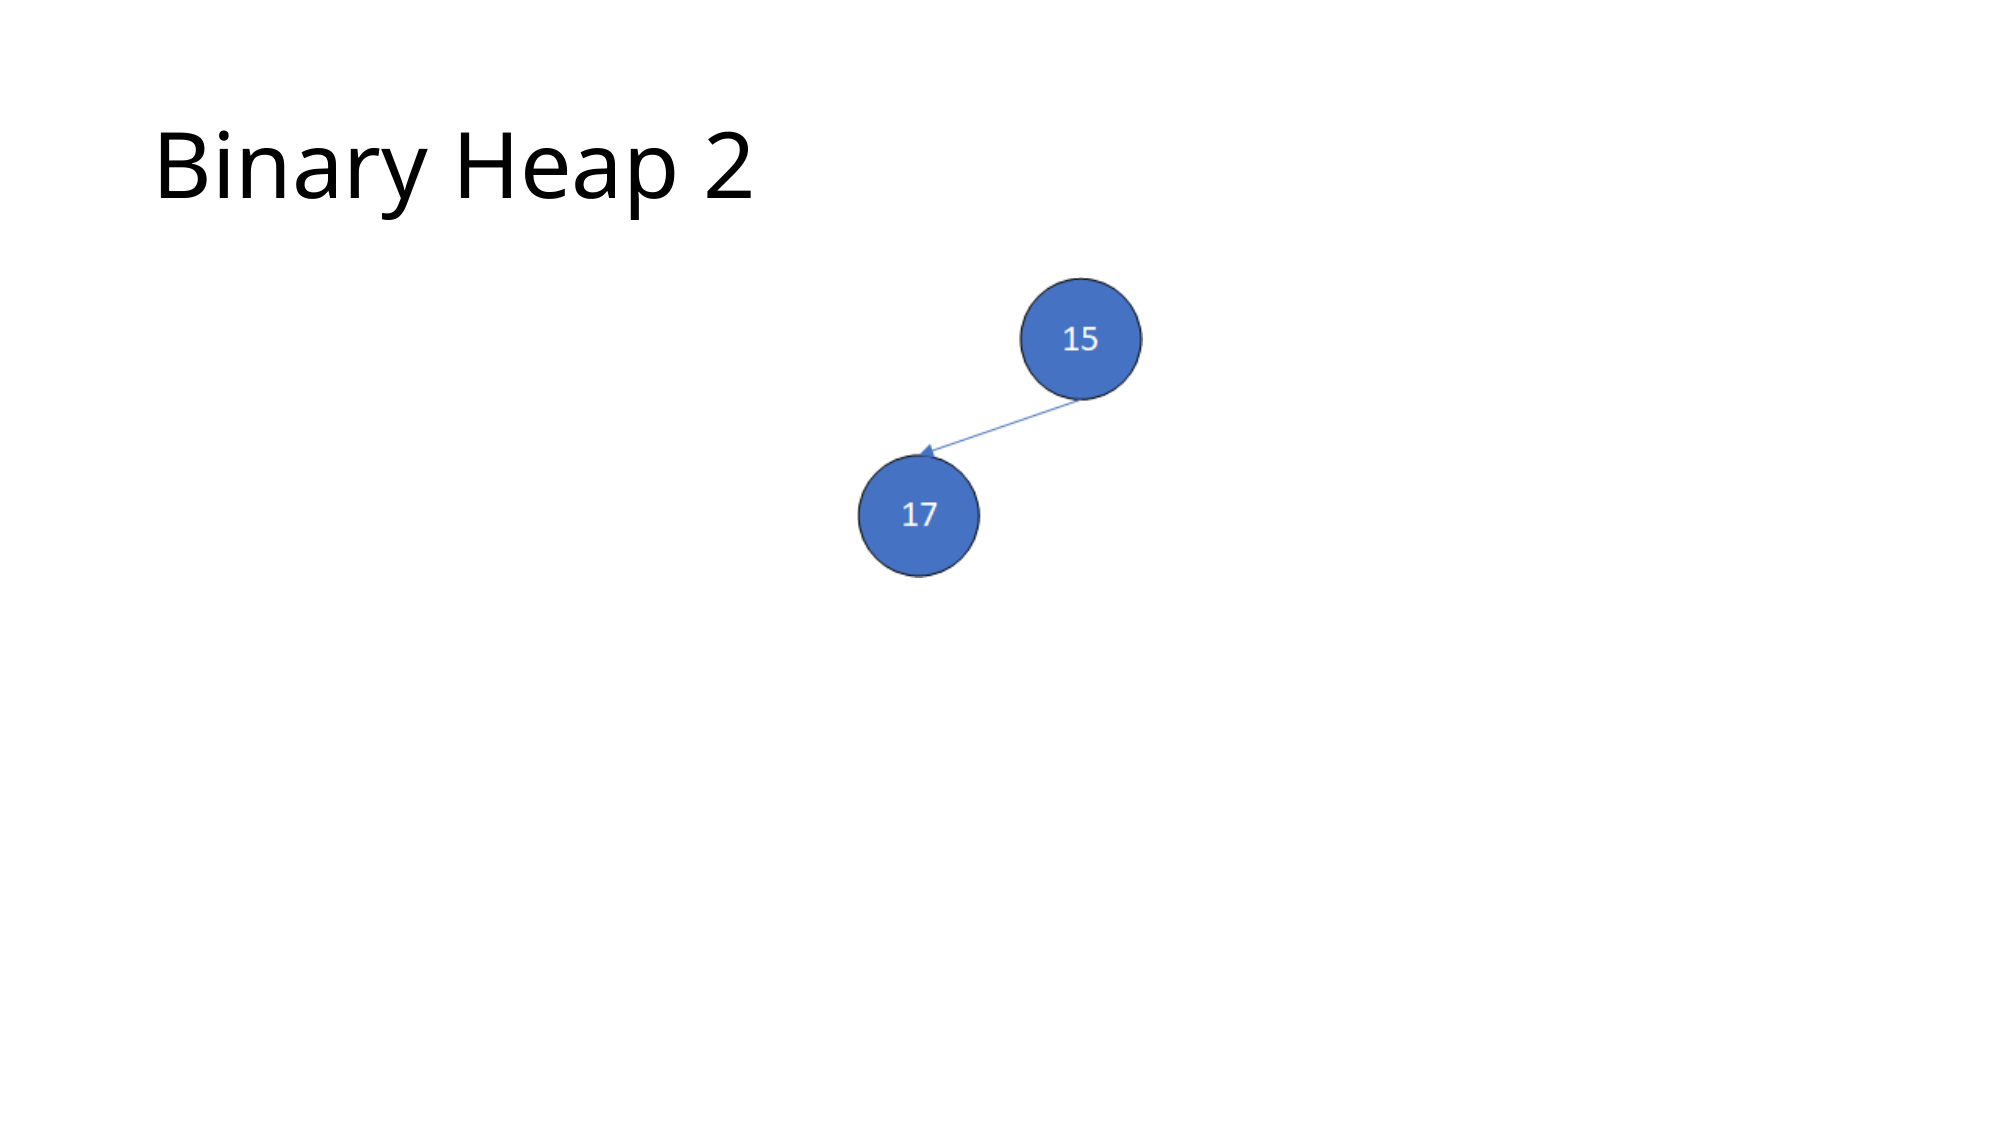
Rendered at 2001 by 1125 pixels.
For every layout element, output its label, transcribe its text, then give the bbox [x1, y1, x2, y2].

title Binary Heap 2 [137, 59, 1863, 278]
picture [857, 277, 1143, 578]
